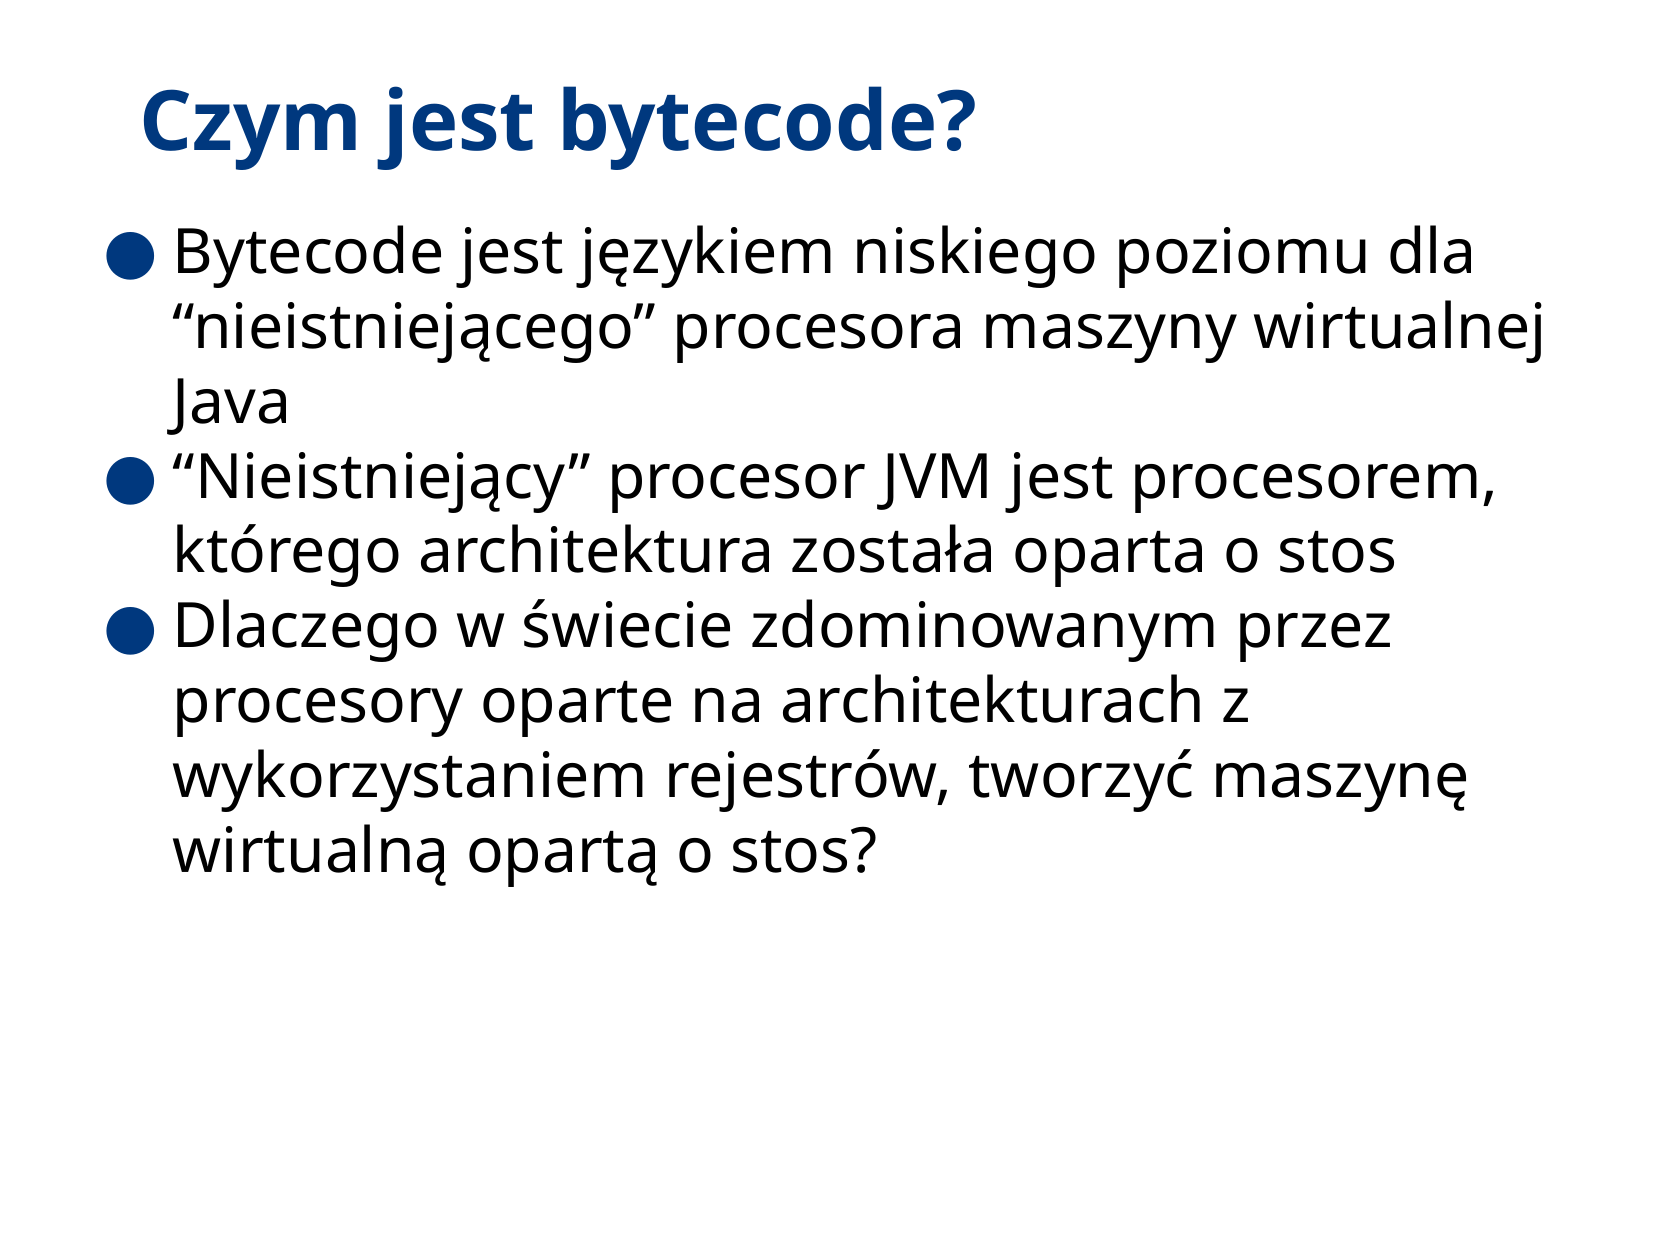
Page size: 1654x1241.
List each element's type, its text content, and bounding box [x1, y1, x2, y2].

list Bytecode jest językiem niskiego poziomu dla “nieistniejącego” procesora maszyny wirtualnej Java “Nieistniejący” procesor JVM jest procesorem, którego architektura została oparta o stos Dlaczego w świecie zdominowanym przez procesory oparte na architekturach z wykorzystaniem rejestrów, tworzyć maszynę wirtualną opartą o stos? [82, 195, 1571, 1071]
title Czym jest bytecode? [82, 49, 1571, 183]
